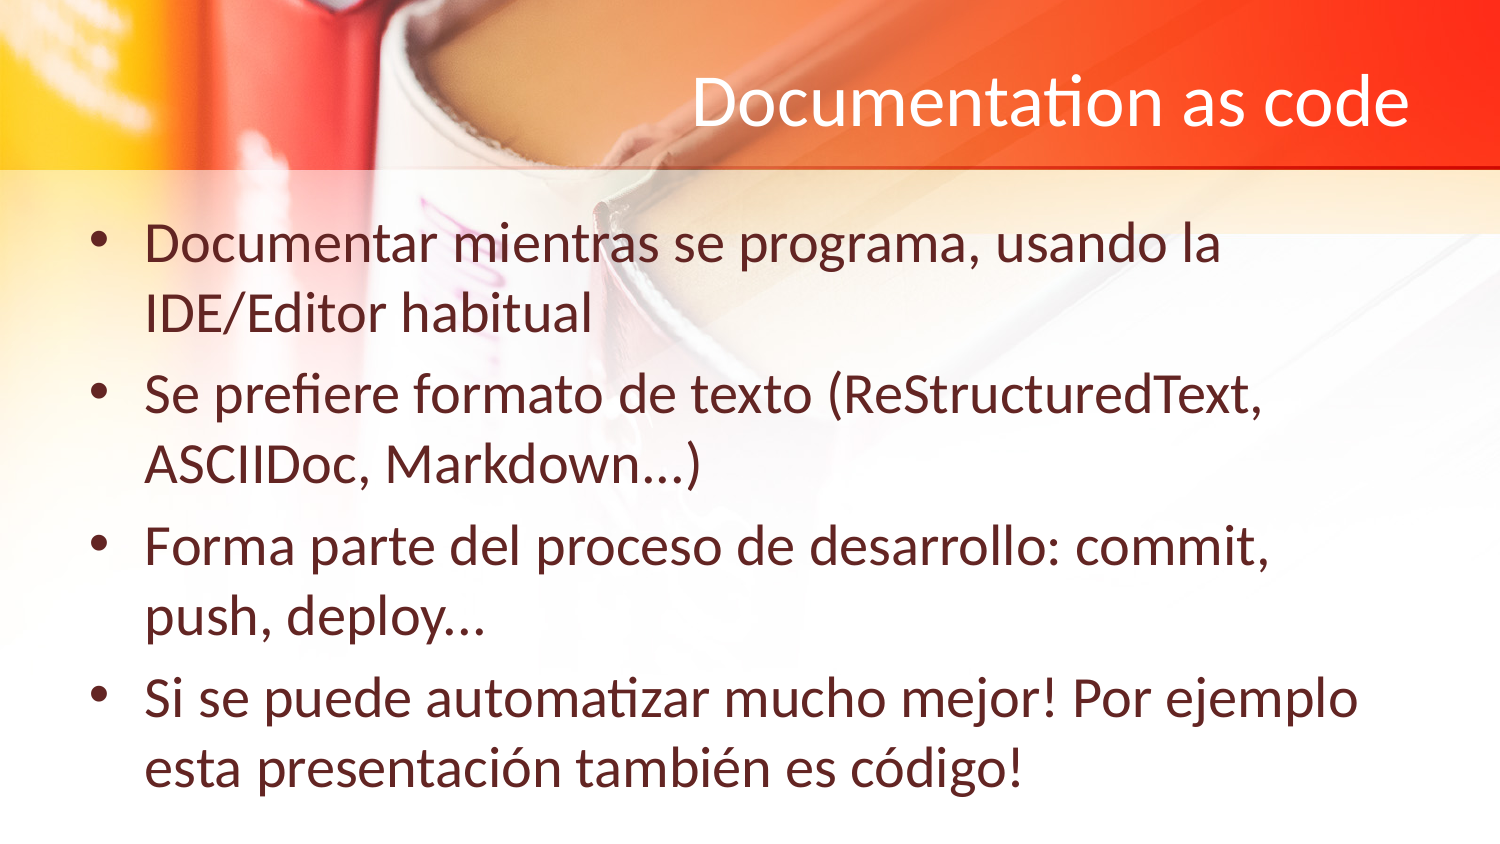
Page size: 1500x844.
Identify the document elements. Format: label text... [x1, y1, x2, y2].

title Documentation as code [73, 46, 1427, 147]
list Documentar mientras se programa, usando la IDE/Editor habitual Se prefiere formato de texto (ReStructuredText, ASCIIDoc, Markdown...) Forma parte del proceso de desarrollo: commit, push, deploy... Si se puede automatizar mucho mejor! Por ejemplo esta presentación también es código! [73, 196, 1427, 773]
picture [0, 0, 1500, 844]
